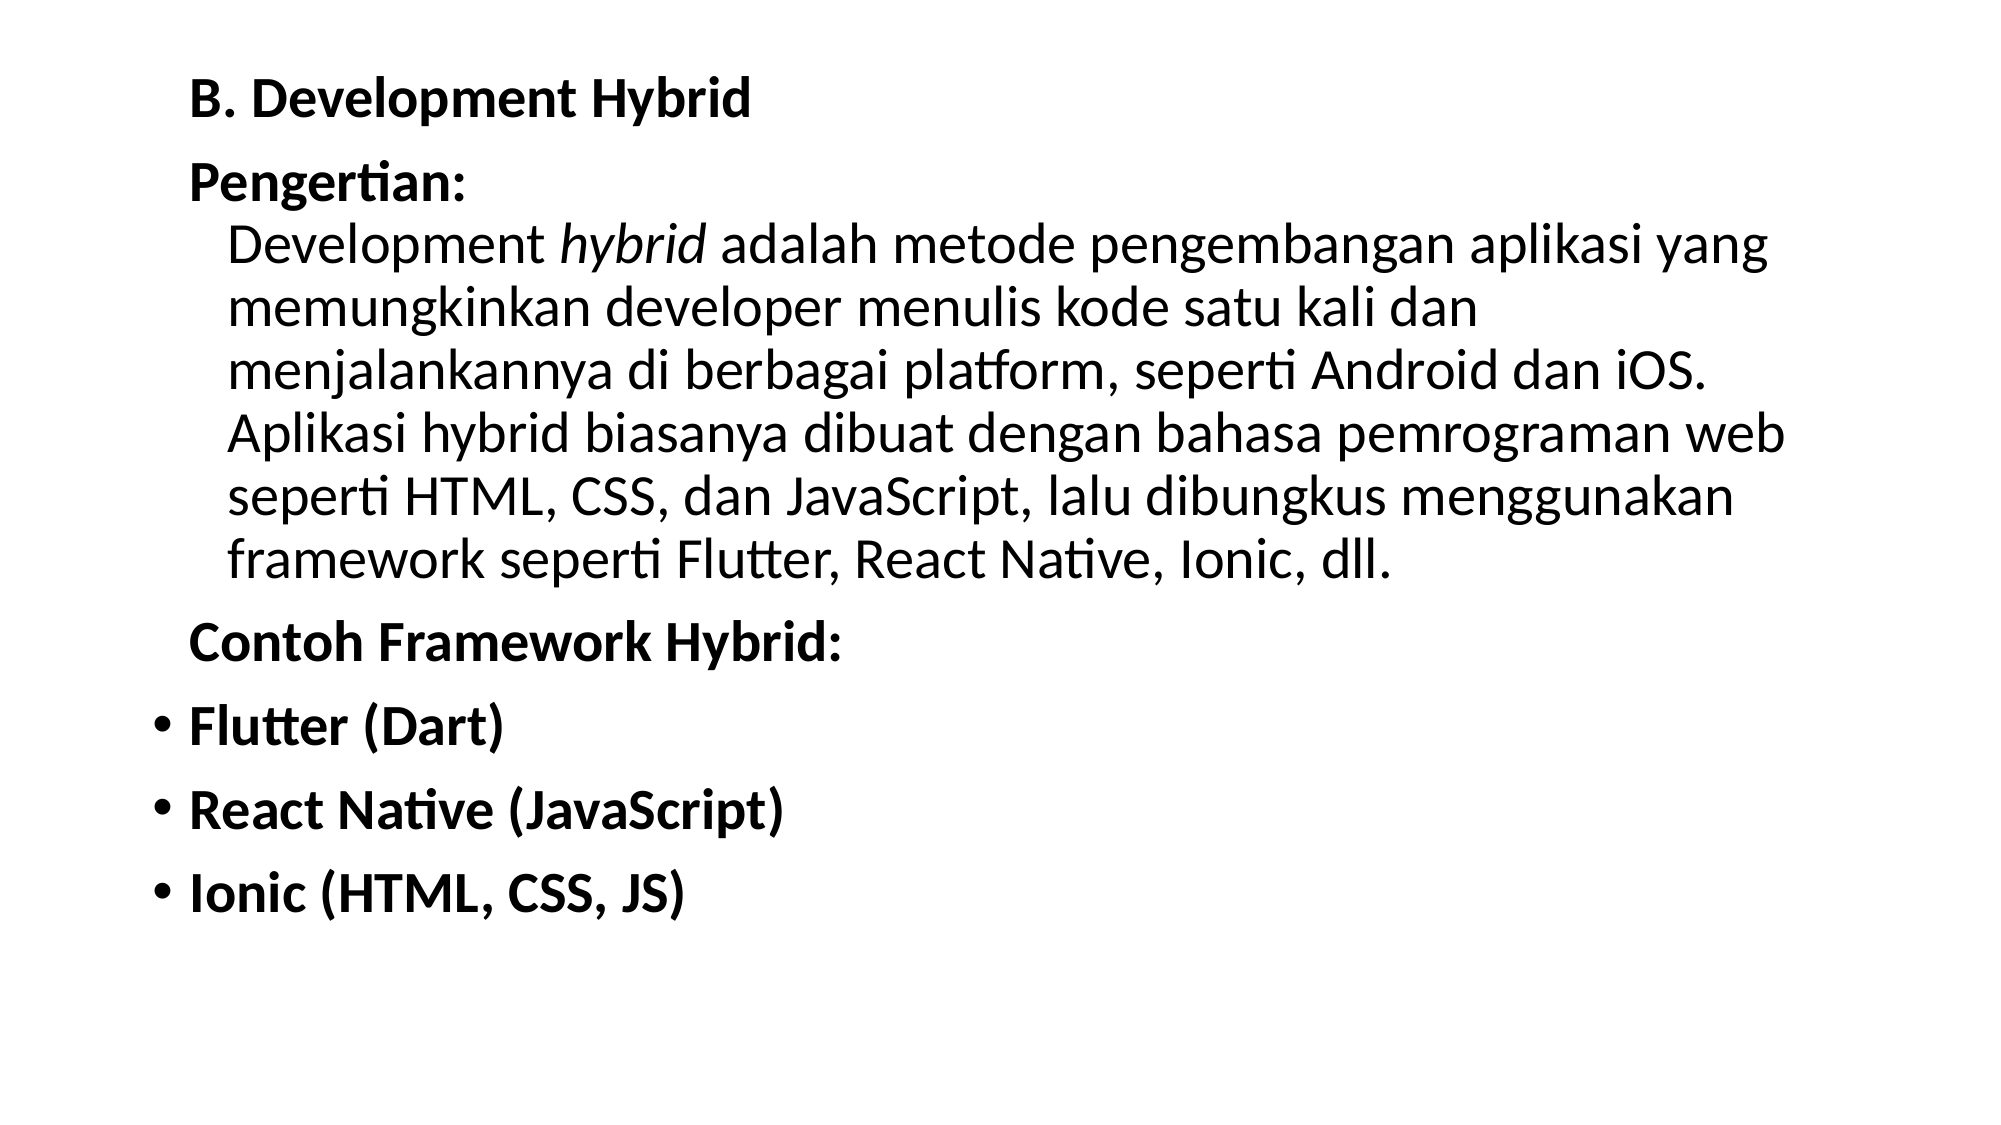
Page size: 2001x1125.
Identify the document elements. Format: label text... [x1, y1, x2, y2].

list B. Development Hybrid Pengertian: Development hybrid adalah metode pengembangan aplikasi yang memungkinkan developer menulis kode satu kali dan menjalankannya di berbagai platform, seperti Android dan iOS. Aplikasi hybrid biasanya dibuat dengan bahasa pemrograman web seperti HTML, CSS, dan JavaScript, lalu dibungkus menggunakan framework seperti Flutter, React Native, Ionic, dll. Contoh Framework Hybrid: Flutter (Dart) React Native (JavaScript) Ionic (HTML, CSS, JS) [137, 59, 1863, 1014]
